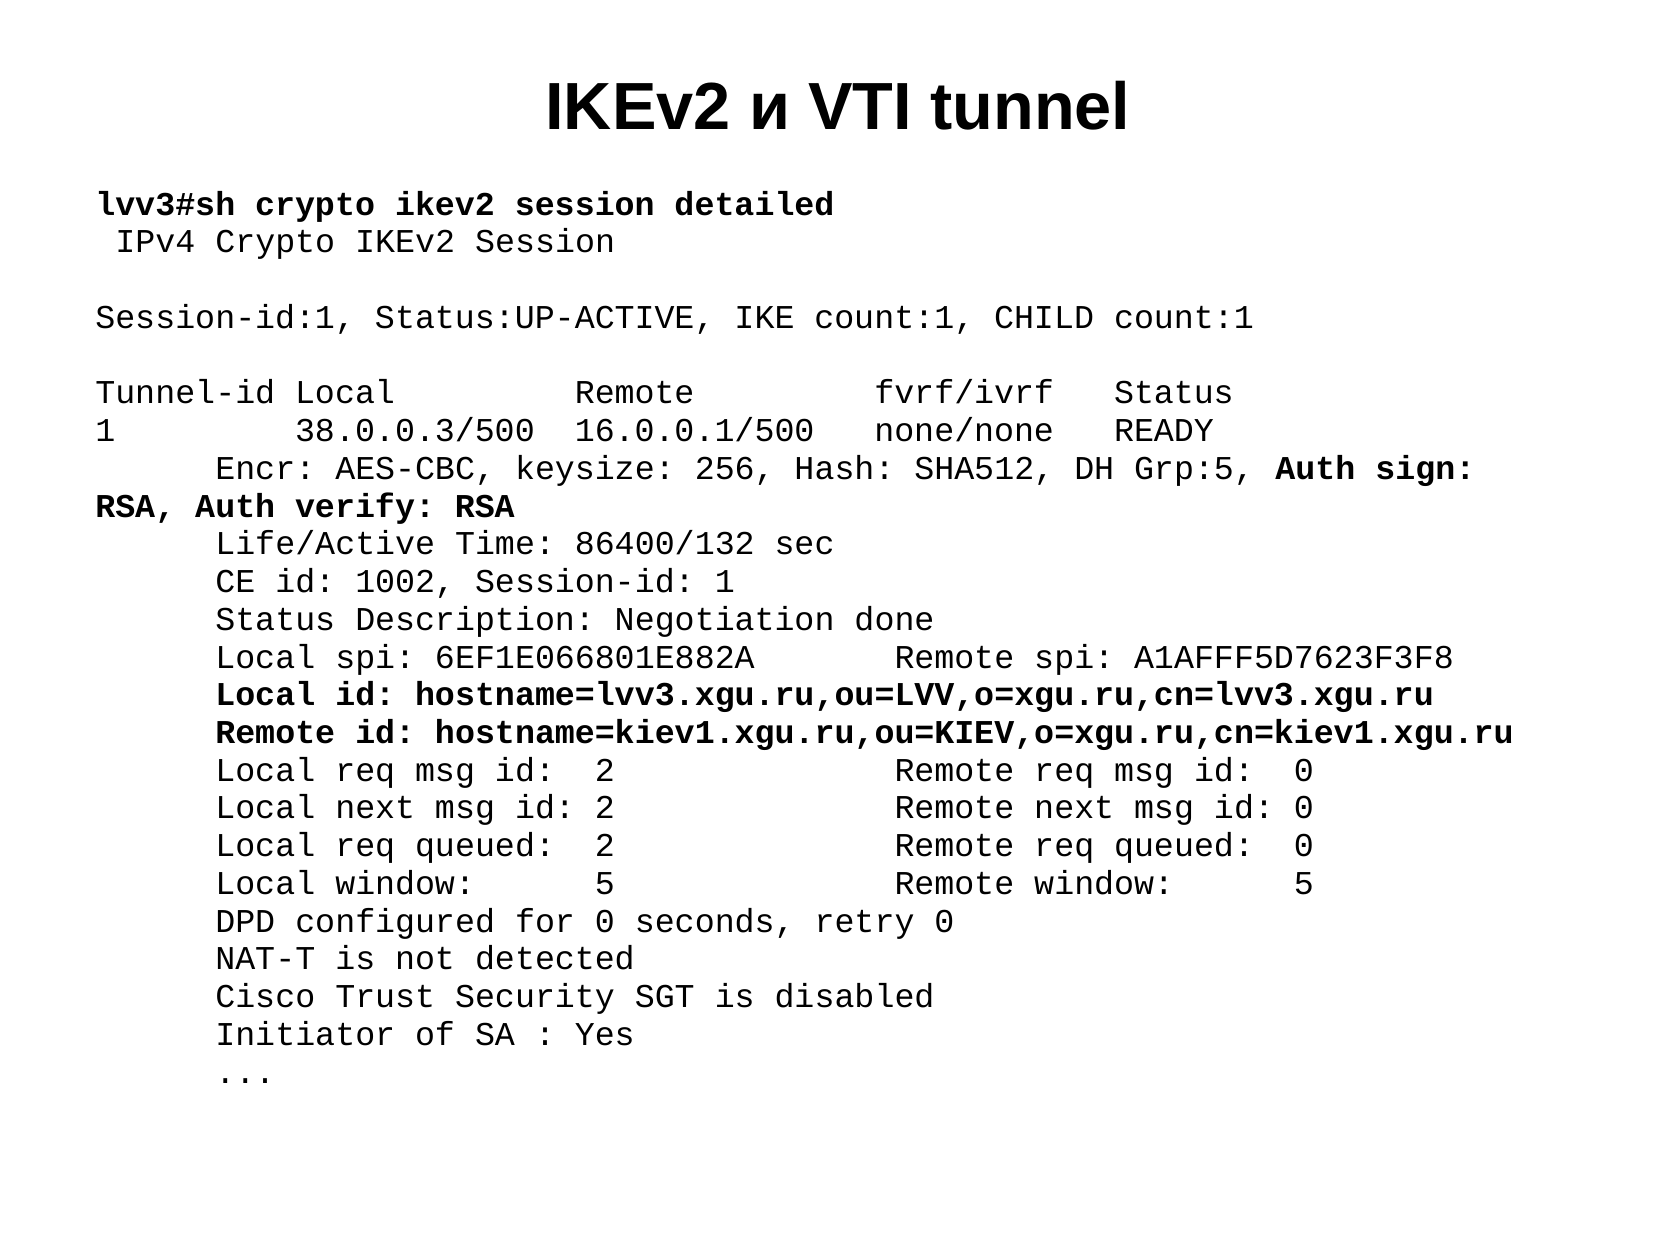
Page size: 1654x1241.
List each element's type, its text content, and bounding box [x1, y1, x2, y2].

list lvv3#sh crypto ikev2 session detailed IPv4 Crypto IKEv2 Session Session-id:1, Status:UP-ACTIVE, IKE count:1, CHILD count:1 Tunnel-id Local Remote fvrf/ivrf Status 1 38.0.0.3/500 16.0.0.1/500 none/none READY Encr: AES-CBC, keysize: 256, Hash: SHA512, DH Grp:5, Auth sign: RSA, Auth verify: RSA Life/Active Time: 86400/132 sec CE id: 1002, Session-id: 1 Status Description: Negotiation done Local spi: 6EF1E066801E882A Remote spi: A1AFFF5D7623F3F8 Local id: hostname=lvv3.xgu.ru,ou=LVV,o=xgu.ru,cn=lvv3.xgu.ru Remote id: hostname=kiev1.xgu.ru,ou=KIEV,o=xgu.ru,cn=kiev1.xgu.ru Local req msg id: 2 Remote req msg id: 0 Local next msg id: 2 Remote next msg id: 0 Local req queued: 2 Remote req queued: 0 Local window: 5 Remote window: 5 DPD configured for 0 seconds, retry 0 NAT-T is not detected Cisco Trust Security SGT is disabled Initiator of SA : Yes ... [95, 187, 1538, 1208]
text_box IKEv2 и VTI tunnel [64, 37, 1613, 151]
